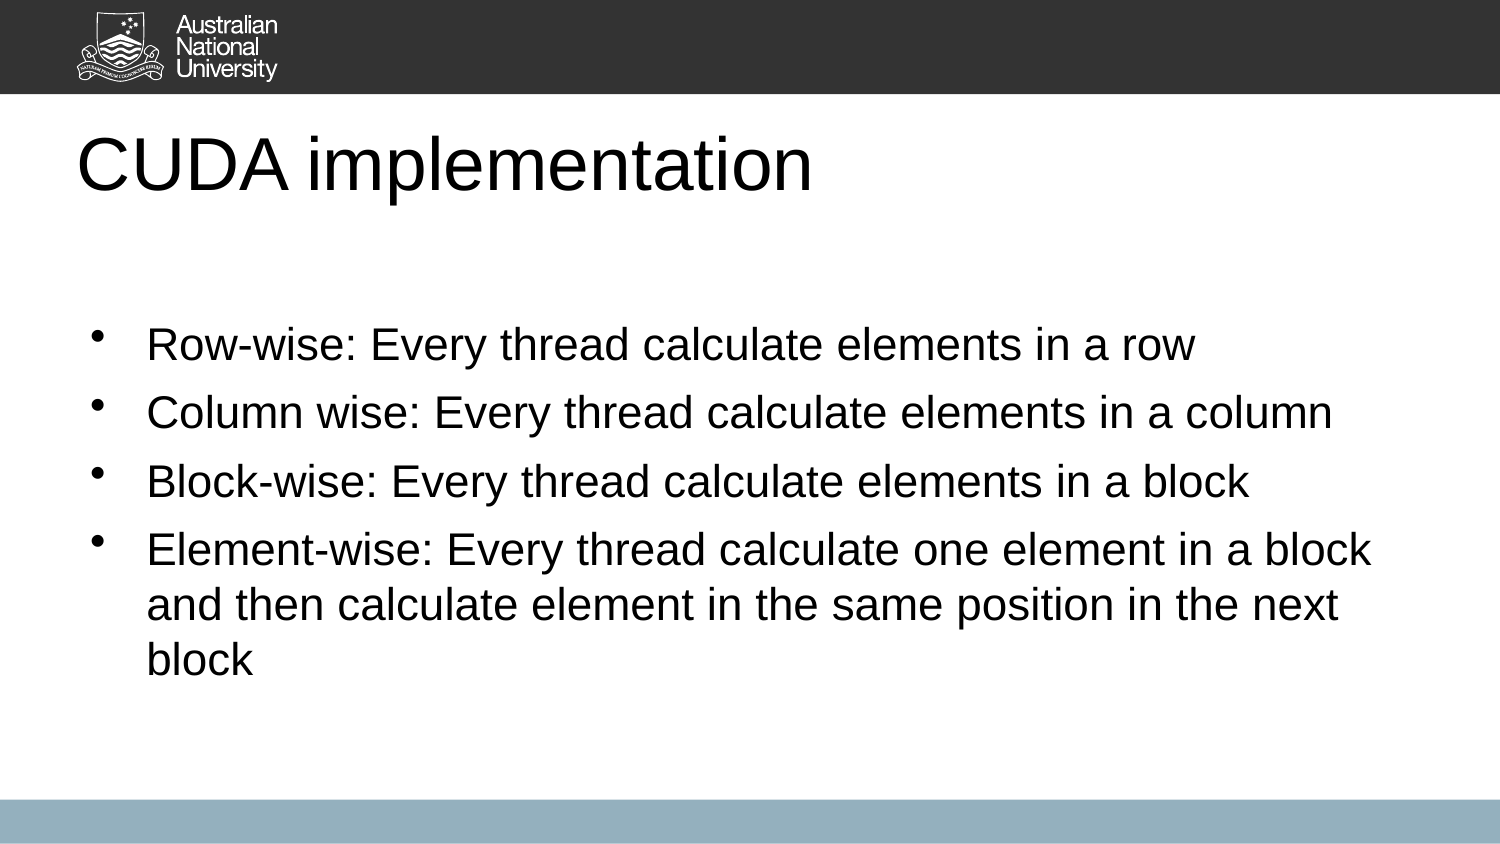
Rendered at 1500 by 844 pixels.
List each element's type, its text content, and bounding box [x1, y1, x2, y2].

title CUDA implementation [76, 94, 1427, 235]
list Row-wise: Every thread calculate elements in a row Column wise: Every thread calculate elements in a column Block-wise: Every thread calculate elements in a block Element-wise: Every thread calculate one element in a block and then calculate element in the same position in the next block [75, 307, 1425, 826]
